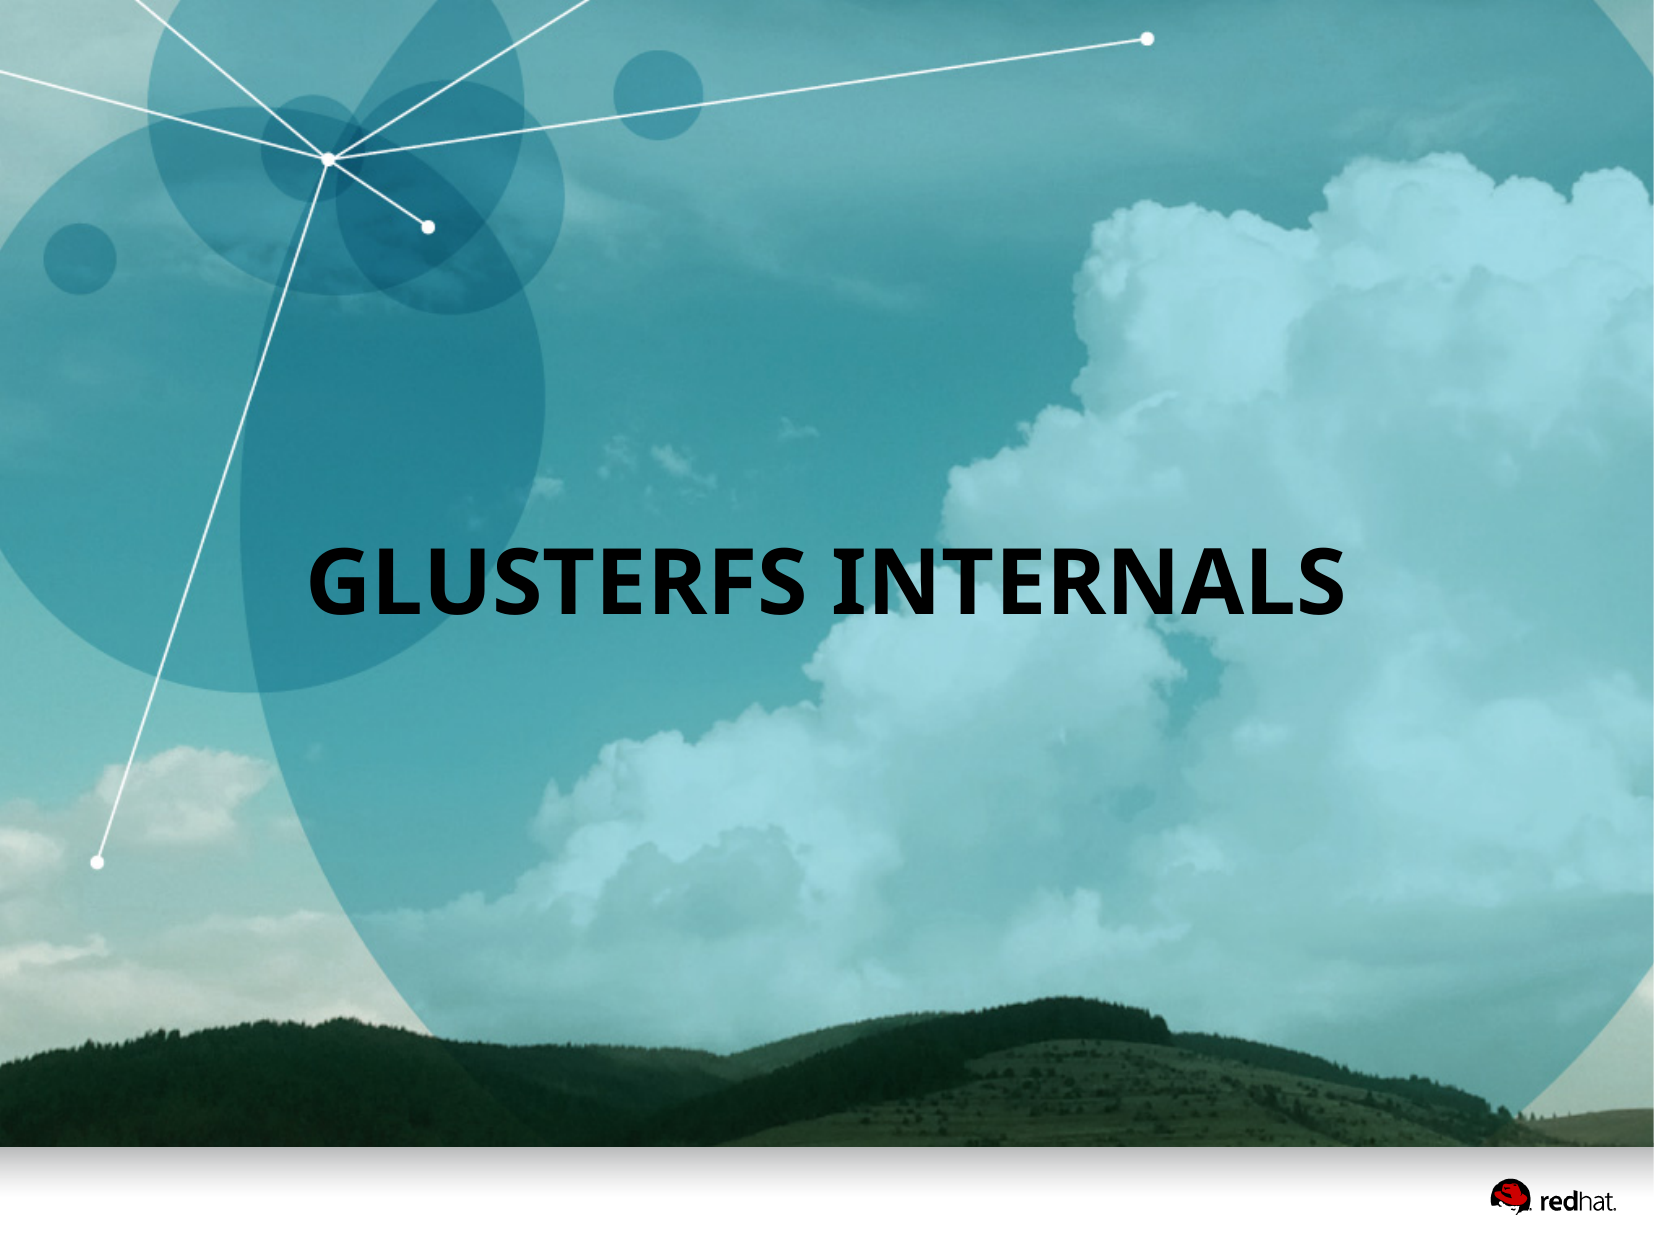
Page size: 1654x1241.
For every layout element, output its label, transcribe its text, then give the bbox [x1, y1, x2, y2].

subtitle GLUSTERFS INTERNALS [82, 514, 1571, 644]
picture [0, 0, 1654, 1241]
